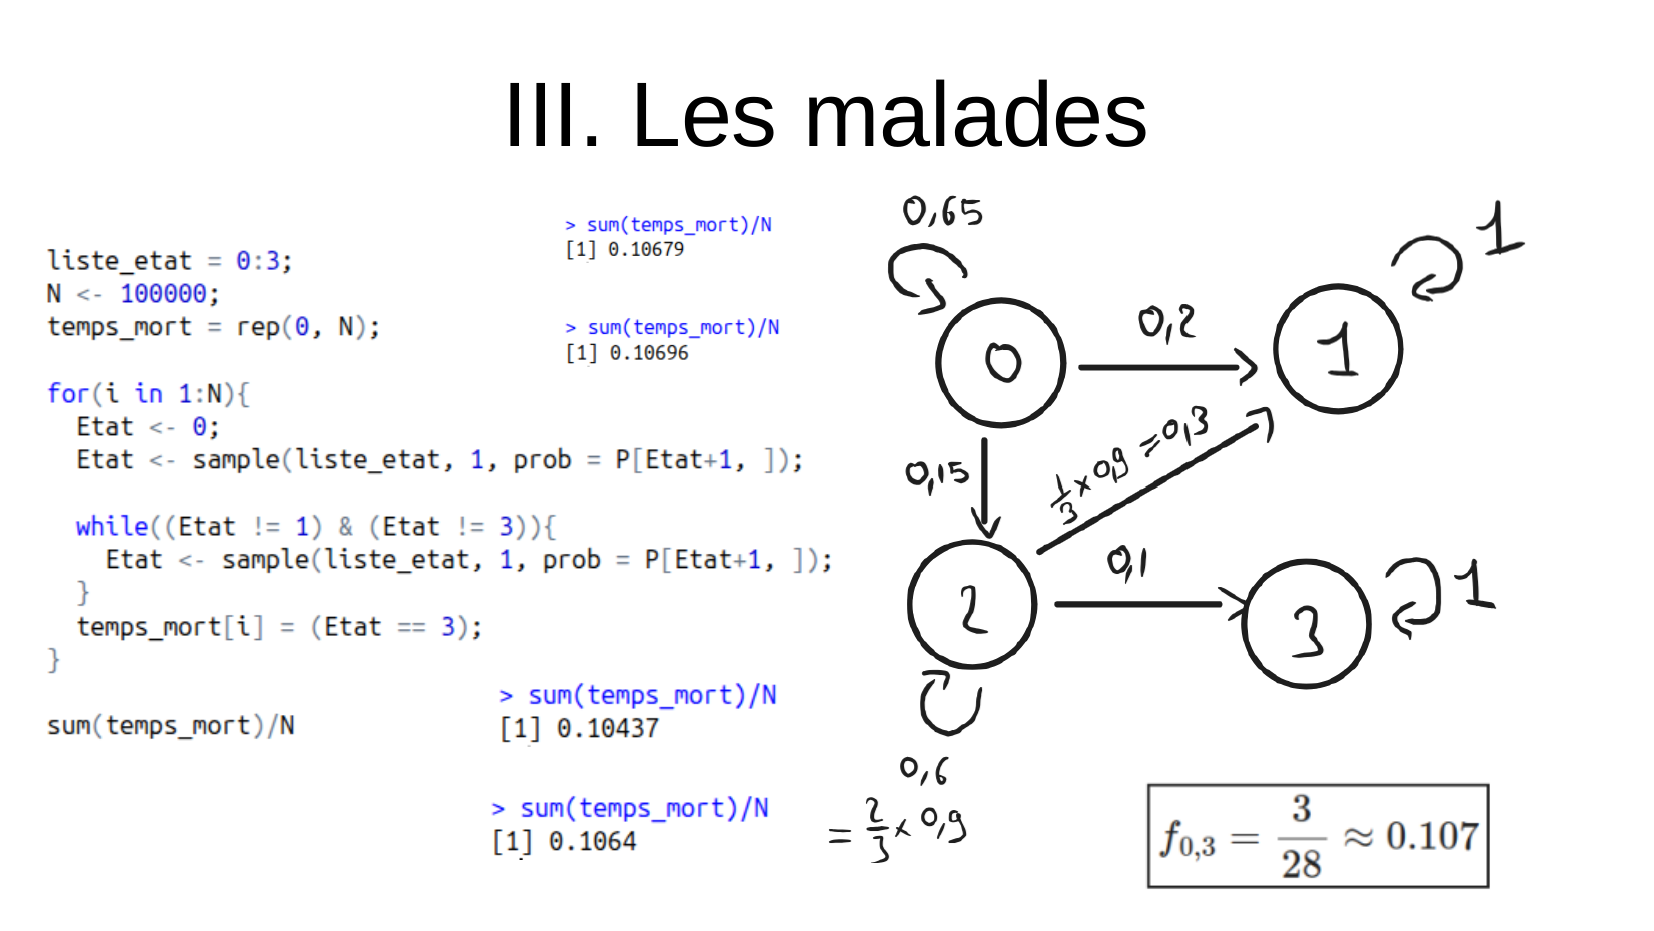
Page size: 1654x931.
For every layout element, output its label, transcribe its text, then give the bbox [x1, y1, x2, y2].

picture [487, 787, 780, 860]
picture [37, 193, 1536, 901]
title III. Les malades [82, 37, 1571, 193]
